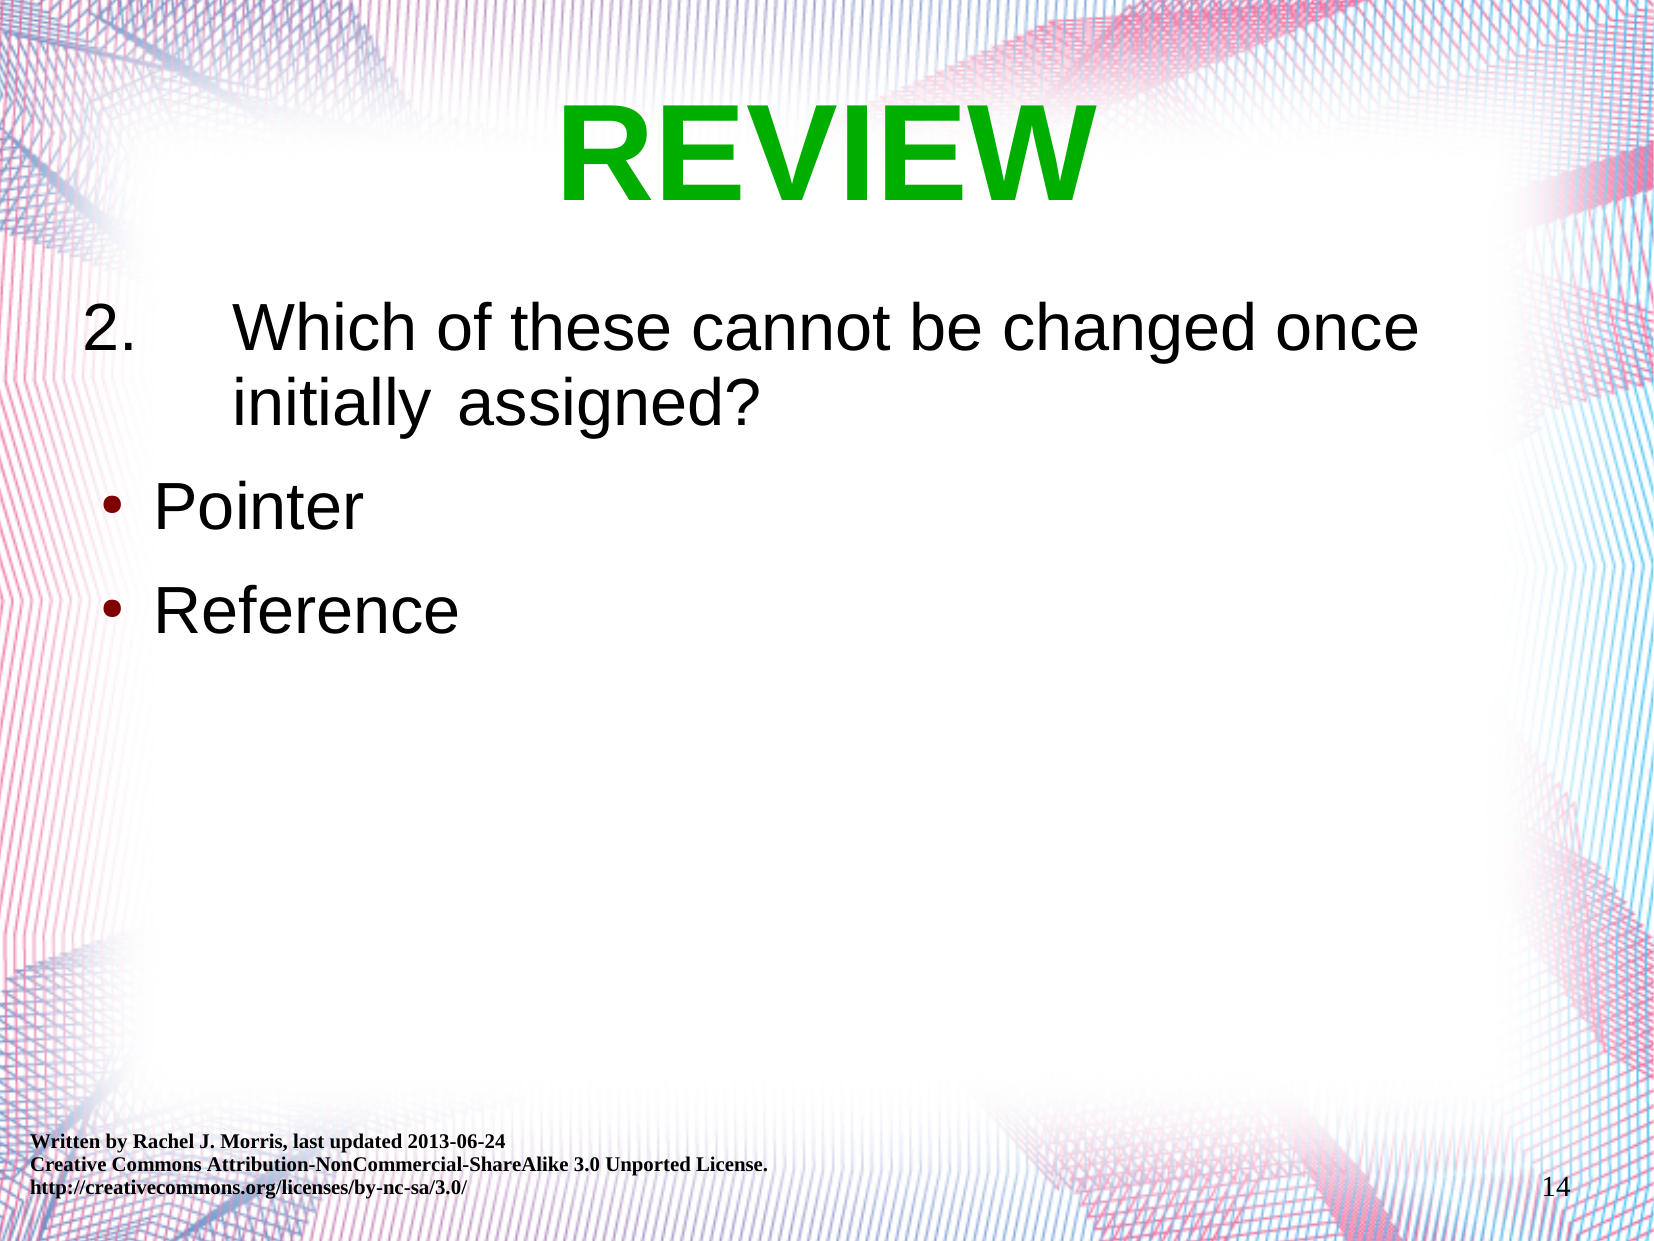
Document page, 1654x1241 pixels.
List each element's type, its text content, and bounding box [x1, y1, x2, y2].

picture [0, 0, 1654, 1241]
title REVIEW [82, 49, 1571, 257]
list 2. Which of these cannot be changed once initially assigned? Pointer Reference [82, 290, 1571, 1010]
